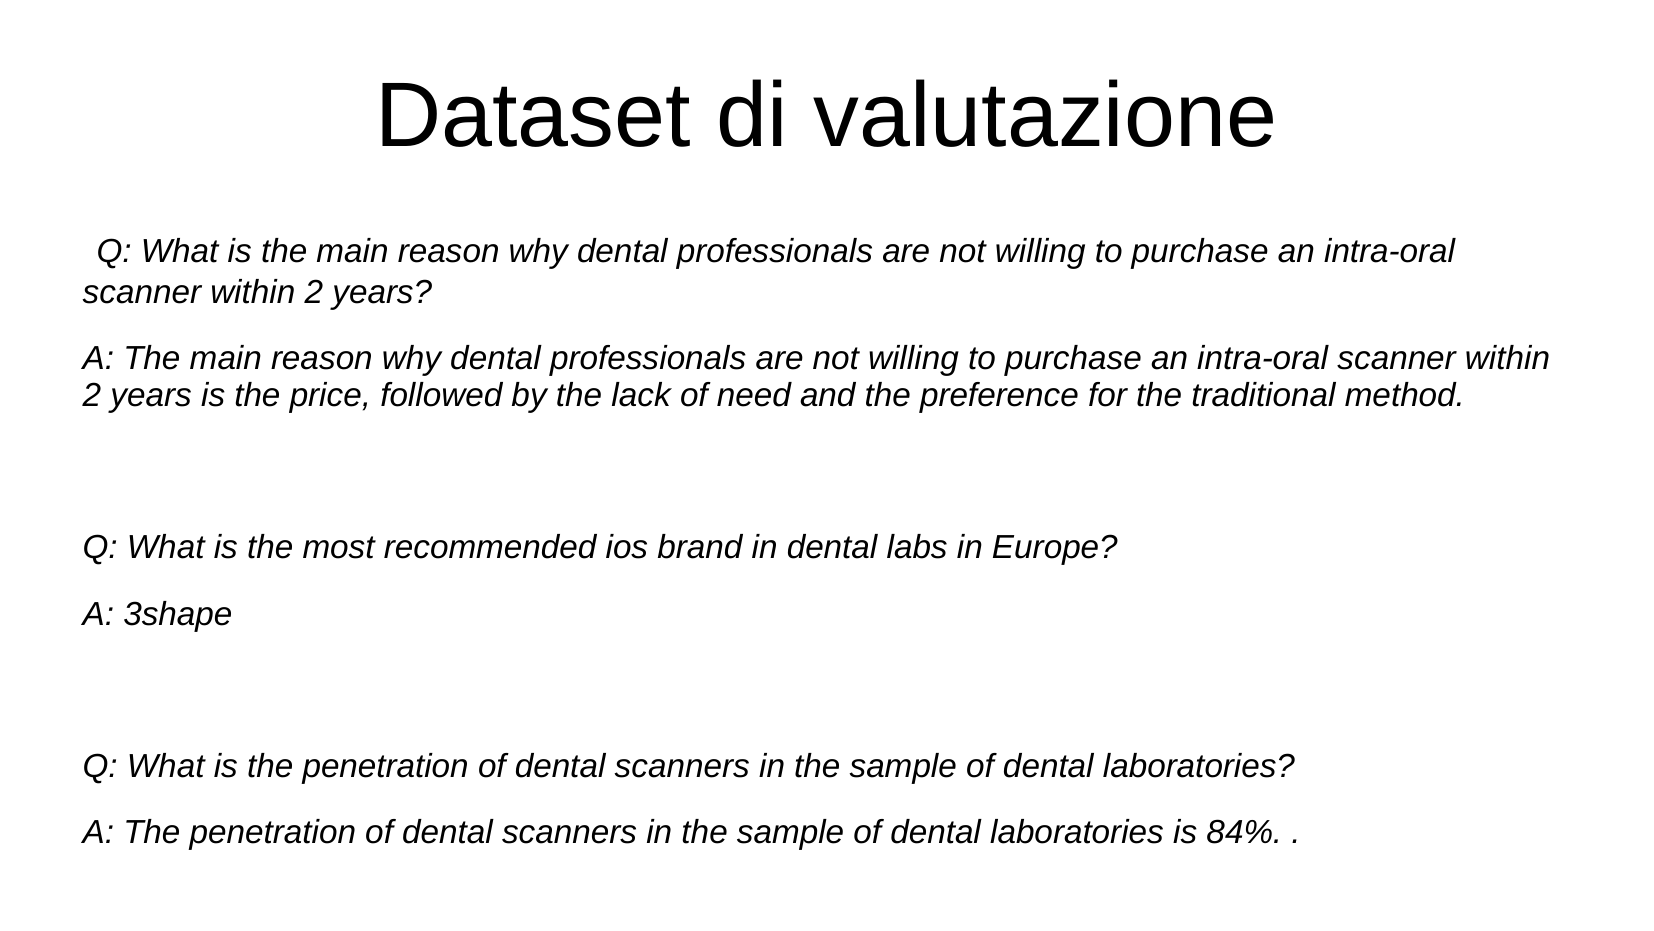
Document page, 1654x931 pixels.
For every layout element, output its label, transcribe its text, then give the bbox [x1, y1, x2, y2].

list Q: What is the main reason why dental professionals are not willing to purchase an intra-oral scanner within 2 years? A: The main reason why dental professionals are not willing to purchase an intra-oral scanner within 2 years is the price, followed by the lack of need and the preference for the traditional method. Q: What is the most recommended ios brand in dental labs in Europe? A: 3shape Q: What is the penetration of dental scanners in the sample of dental laboratories? A: The penetration of dental scanners in the sample of dental laboratories is 84%. . [82, 217, 1571, 884]
title Dataset di valutazione [82, 37, 1571, 193]
